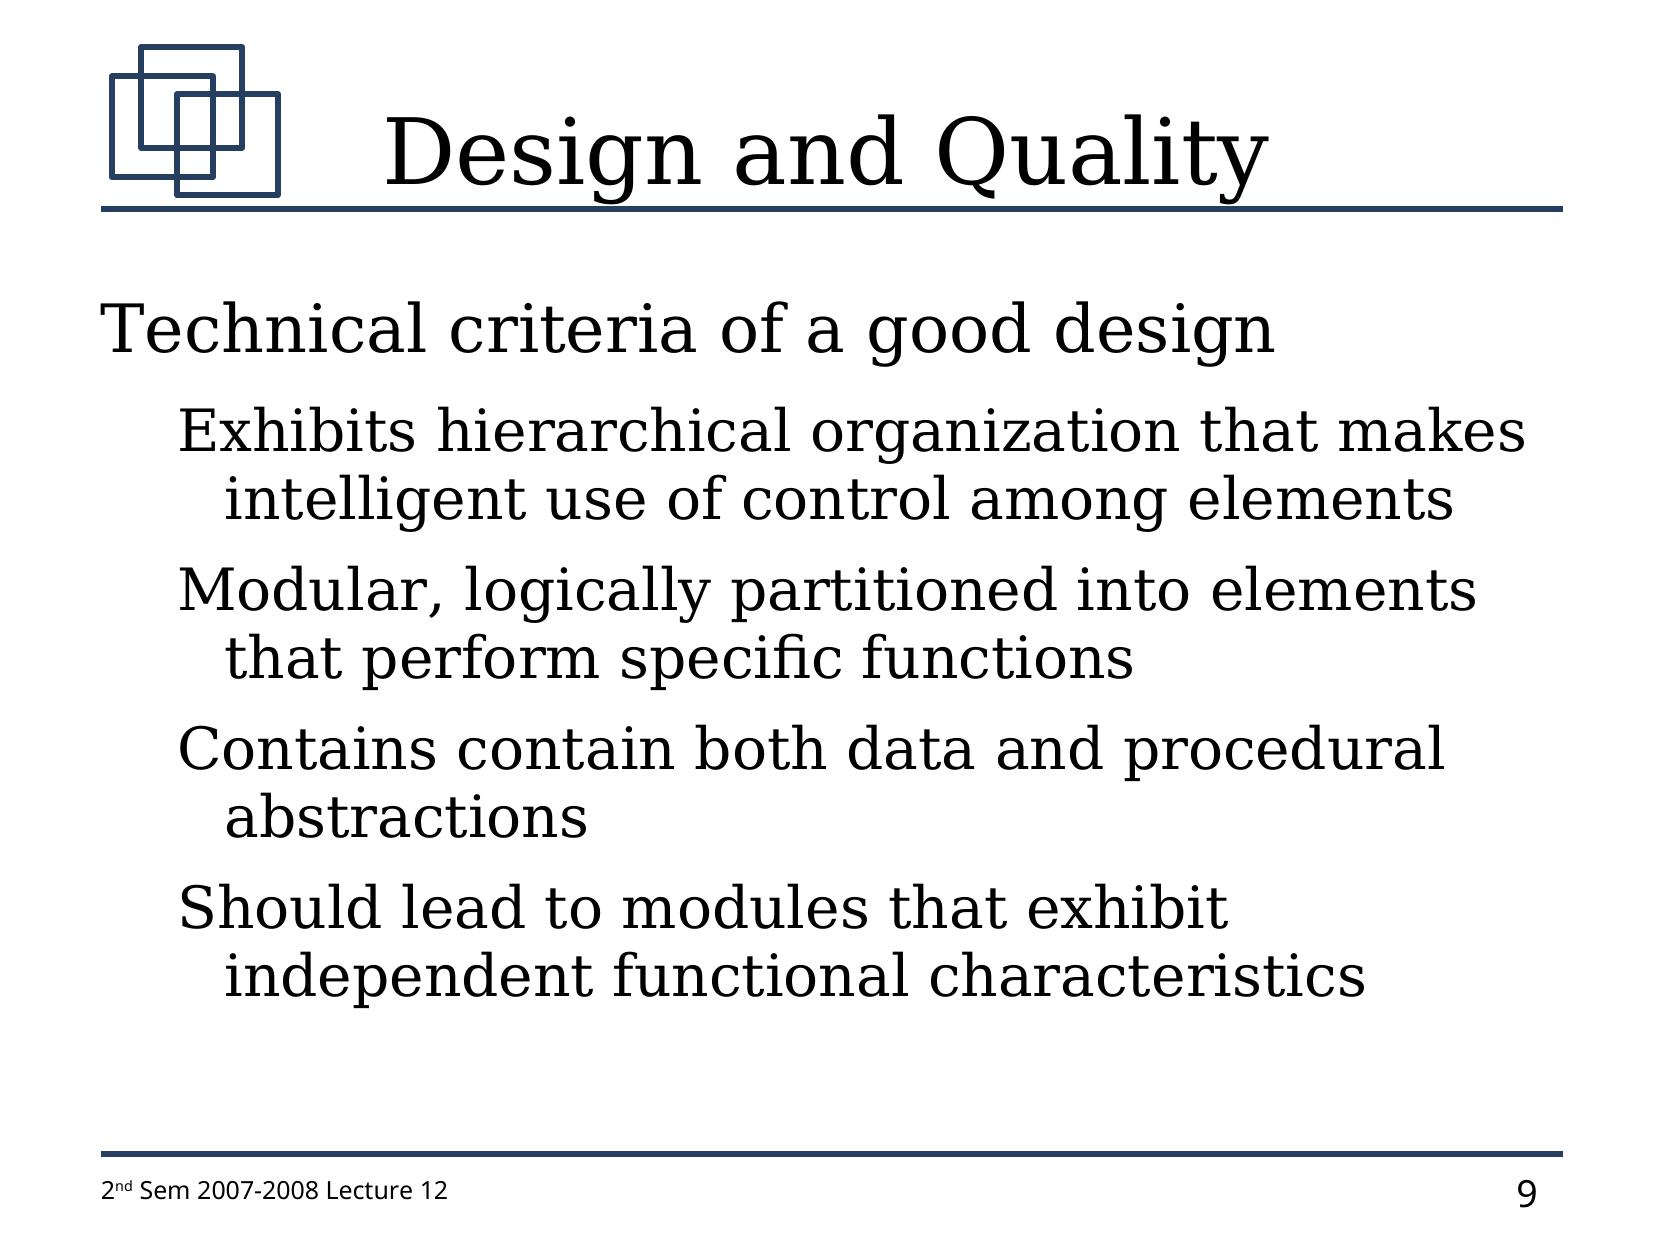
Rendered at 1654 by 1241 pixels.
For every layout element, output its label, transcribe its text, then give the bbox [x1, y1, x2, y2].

list Technical criteria of a good design Exhibits hierarchical organization that makes intelligent use of control among elements Modular, logically partitioned into elements that perform specific functions Contains contain both data and procedural abstractions Should lead to modules that exhibit independent functional characteristics [82, 290, 1571, 1109]
title Design and Quality [82, 49, 1571, 257]
